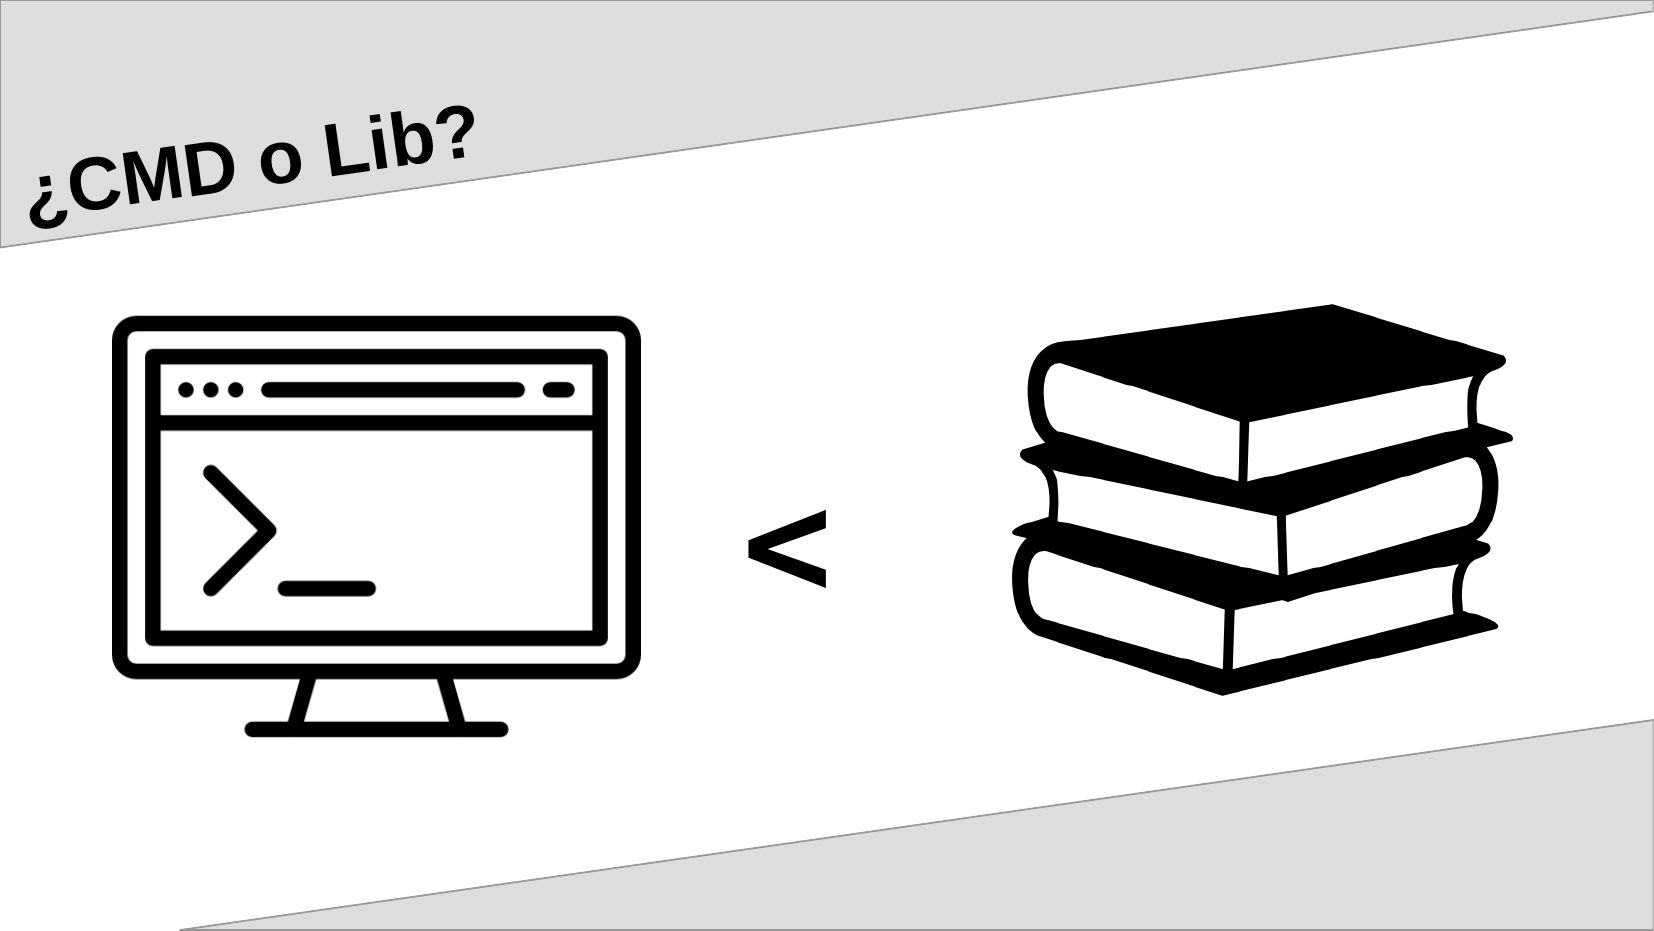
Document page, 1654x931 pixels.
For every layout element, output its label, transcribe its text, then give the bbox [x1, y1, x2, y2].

picture [1012, 249, 1513, 751]
text_box < [675, 450, 901, 640]
title ¿CMD o Lib? [11, 0, 1496, 272]
picture [112, 262, 641, 791]
